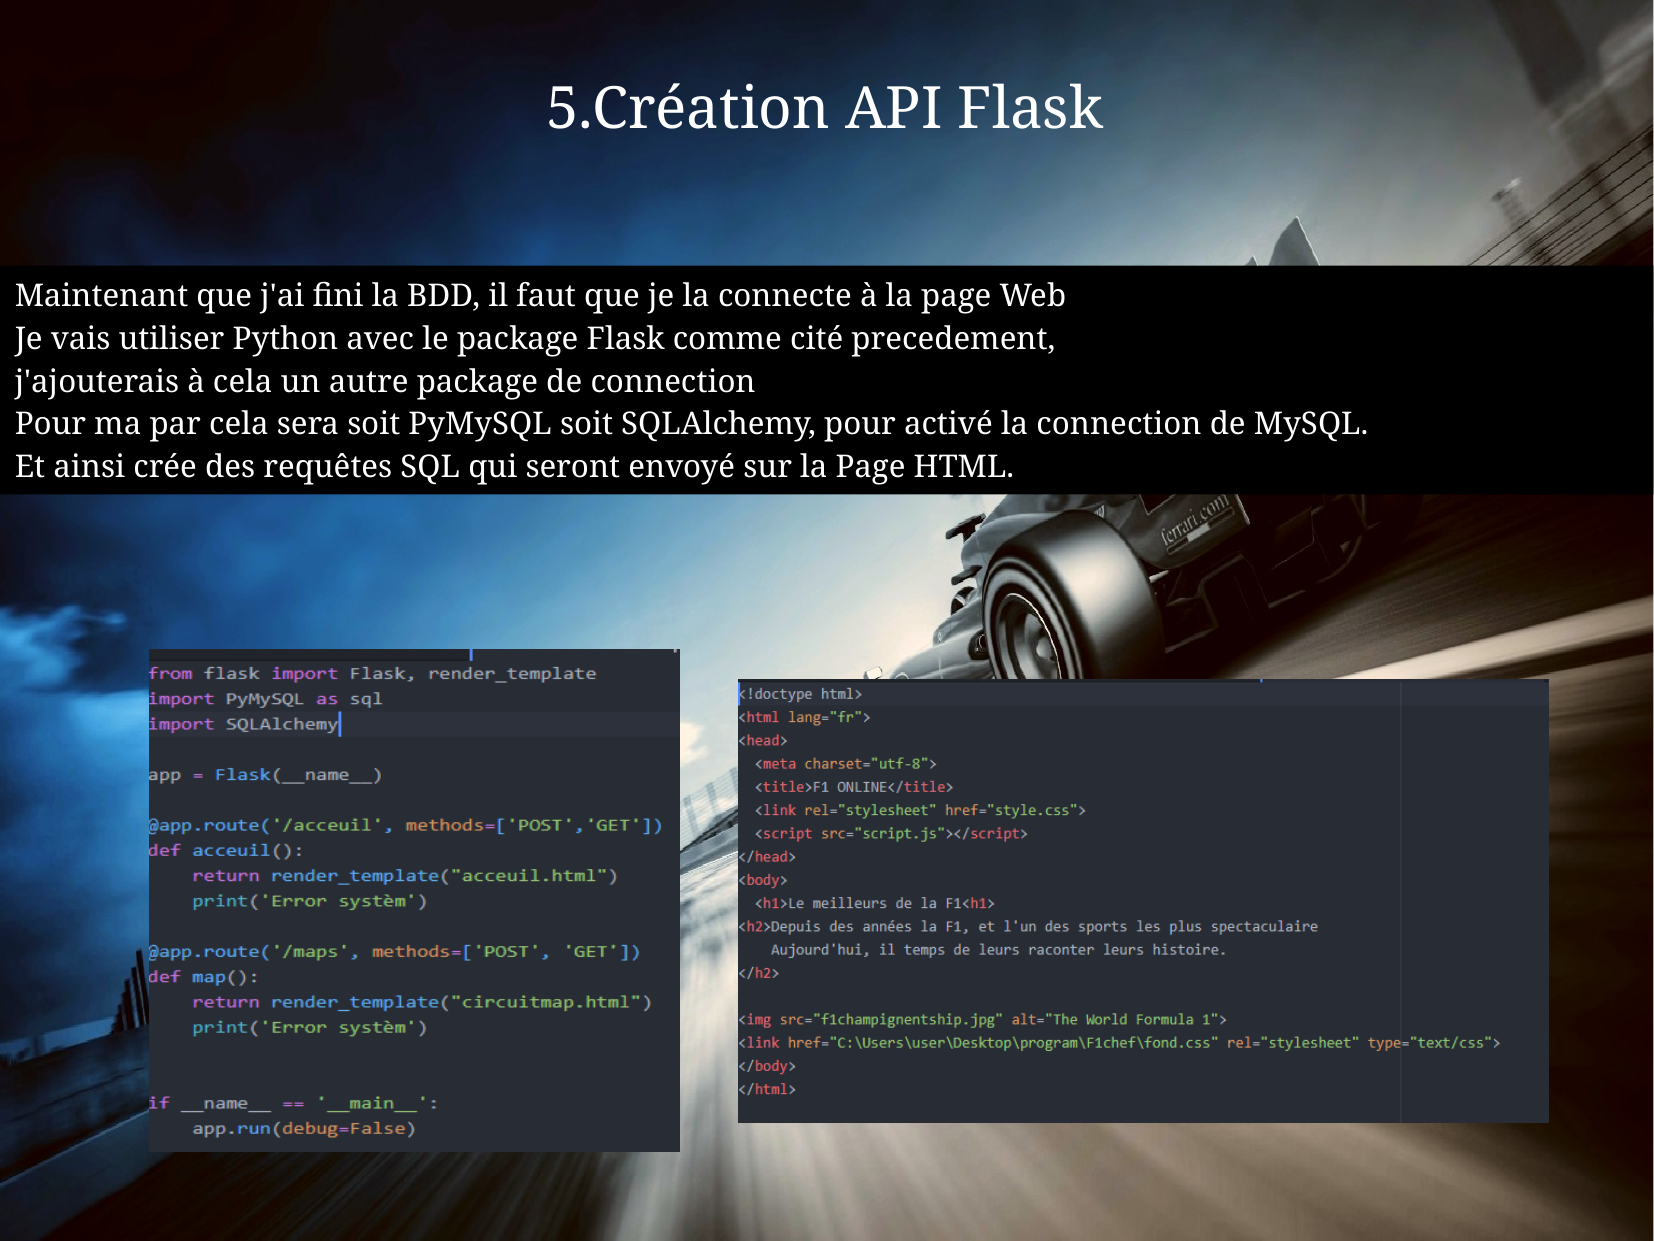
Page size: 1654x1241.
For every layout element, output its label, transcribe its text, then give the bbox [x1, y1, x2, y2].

picture [0, 495, 1654, 1241]
text_box Maintenant que j'ai fini la BDD, il faut que je la connecte à la page Web Je vais utiliser Python avec le package Flask comme cité precedement, j'ajouterais à cela un autre package de connection Pour ma par cela sera soit PyMySQL soit SQLAlchemy, pour activé la connection de MySQL. Et ainsi crée des requêtes SQL qui seront envoyé sur la Page HTML. [0, 265, 1654, 482]
text_box 5.Création API Flask [295, 59, 1355, 149]
picture [0, 0, 1654, 265]
